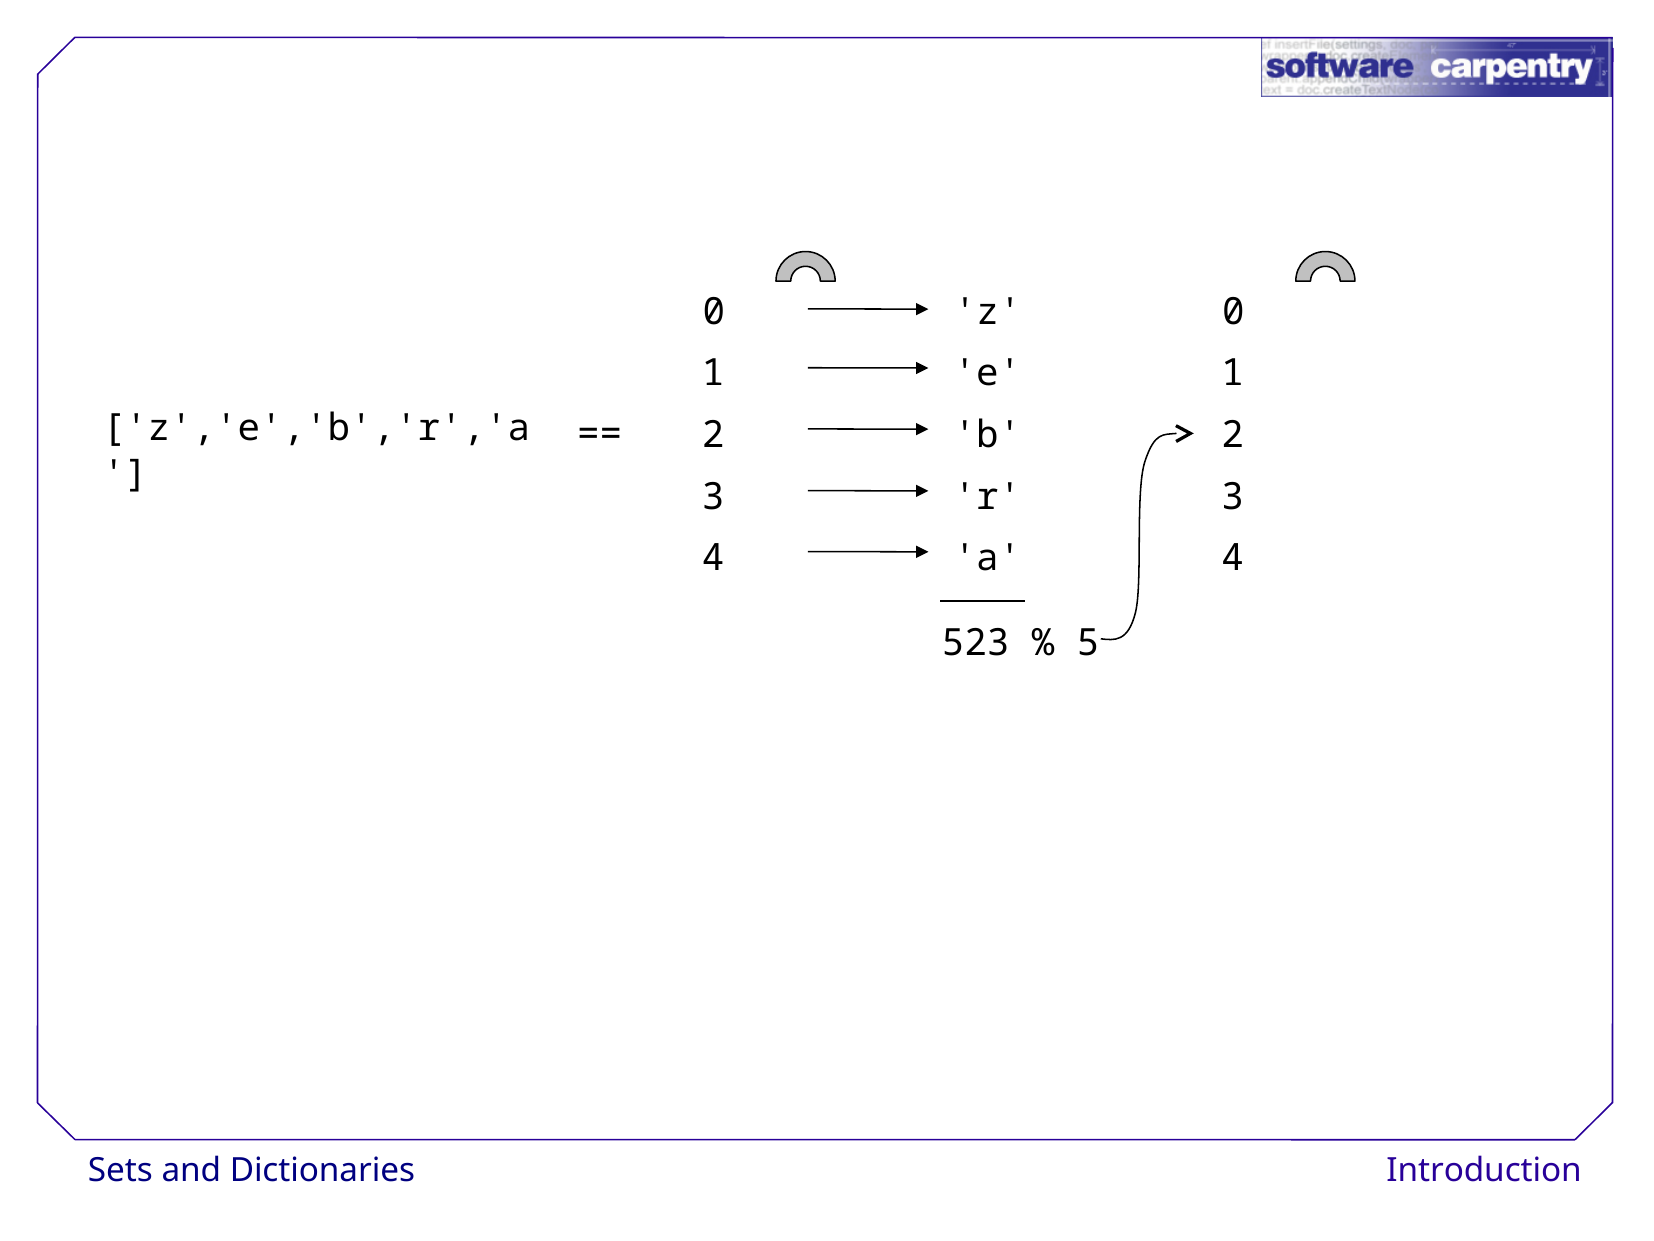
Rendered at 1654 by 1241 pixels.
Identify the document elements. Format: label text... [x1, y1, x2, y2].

table_cell [779, 402, 836, 462]
picture [1261, 39, 1613, 97]
table_cell [779, 462, 836, 523]
table_cell [1299, 402, 1356, 462]
text_box 'r' [921, 469, 1054, 516]
table_cell [1299, 523, 1356, 583]
text_box [1297, 251, 1355, 282]
text_box 3 [647, 455, 779, 517]
table_header [1300, 281, 1356, 341]
text_box ['z','e','b','r','a'] [80, 393, 533, 469]
text_box 4 [647, 517, 779, 593]
text_box 'z' [921, 271, 1054, 332]
text_box 'e' [921, 332, 1054, 393]
text_box 0 [647, 271, 780, 347]
text_box 1 [647, 332, 779, 394]
text_box 'a' [921, 516, 1054, 592]
table_cell [1299, 341, 1356, 402]
text_box 4 [1166, 517, 1299, 593]
table_cell [779, 523, 836, 583]
table_cell [779, 341, 836, 402]
text_box 2 [1166, 394, 1299, 455]
text_box 0 [1167, 271, 1300, 347]
table_header [780, 281, 836, 341]
text_box 523 % 5 [921, 602, 1120, 678]
text_box 'b' [921, 393, 1054, 469]
text_box == [533, 393, 666, 469]
text_box [777, 251, 836, 282]
text_box 2 [666, 394, 779, 455]
text_box 1 [1166, 332, 1299, 394]
text_box 3 [1166, 455, 1299, 517]
table_cell [1299, 462, 1356, 523]
